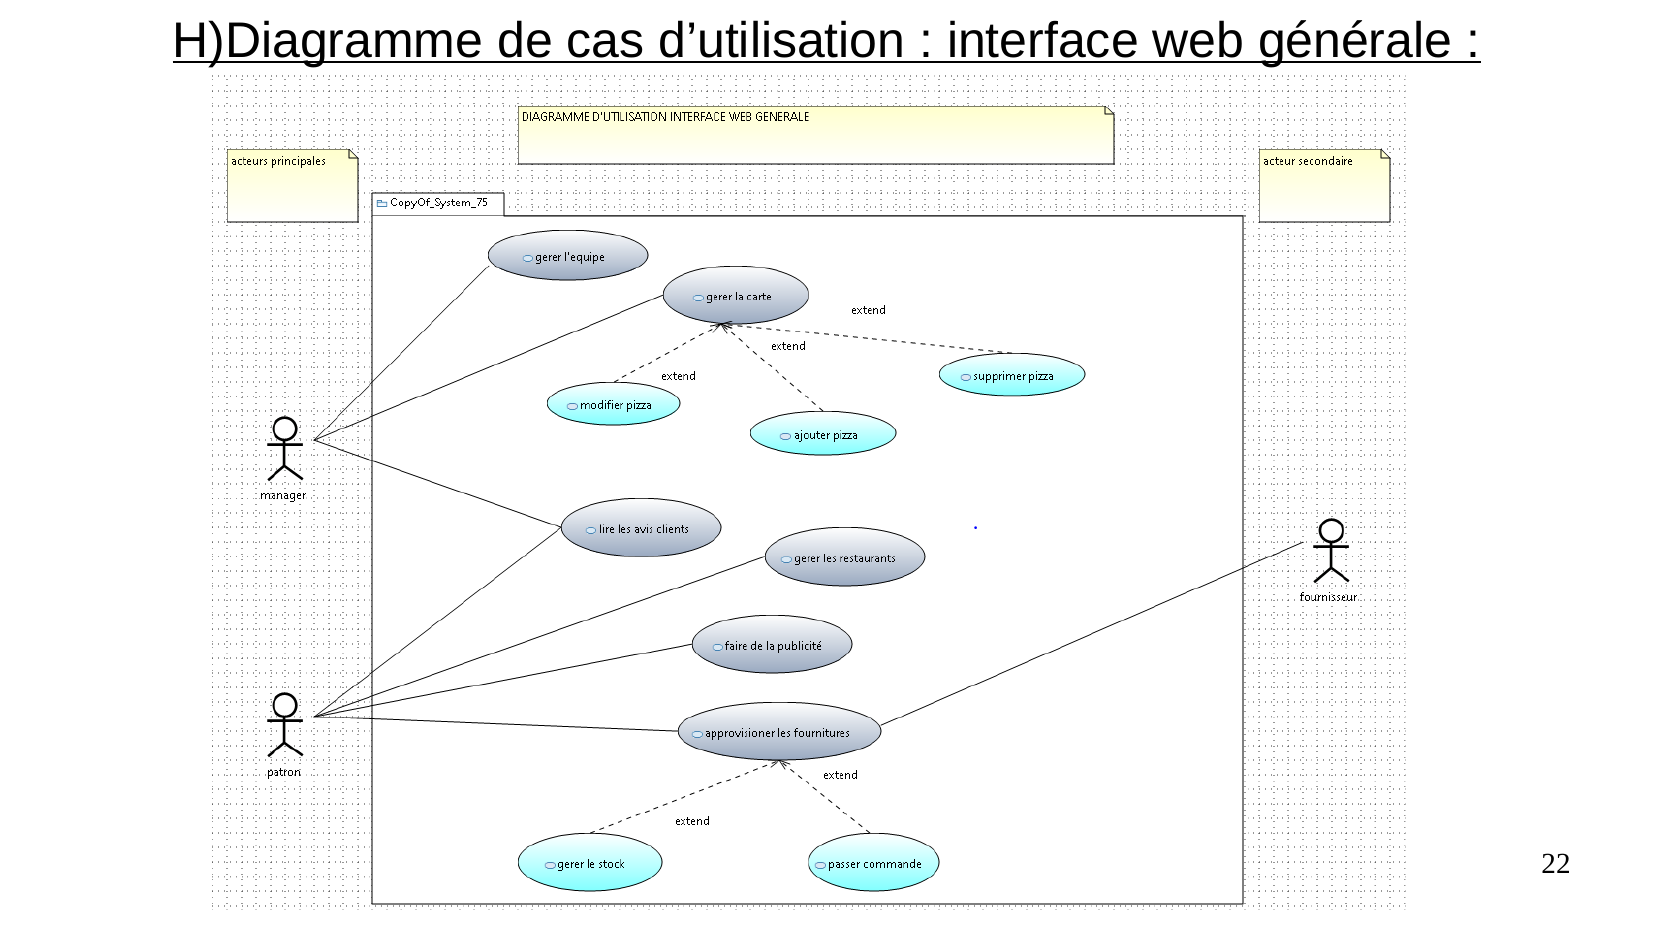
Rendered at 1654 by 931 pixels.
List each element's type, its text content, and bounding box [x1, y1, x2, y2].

title H)Diagramme de cas d’utilisation : interface web générale : [82, 0, 1571, 119]
picture [212, 75, 1406, 910]
